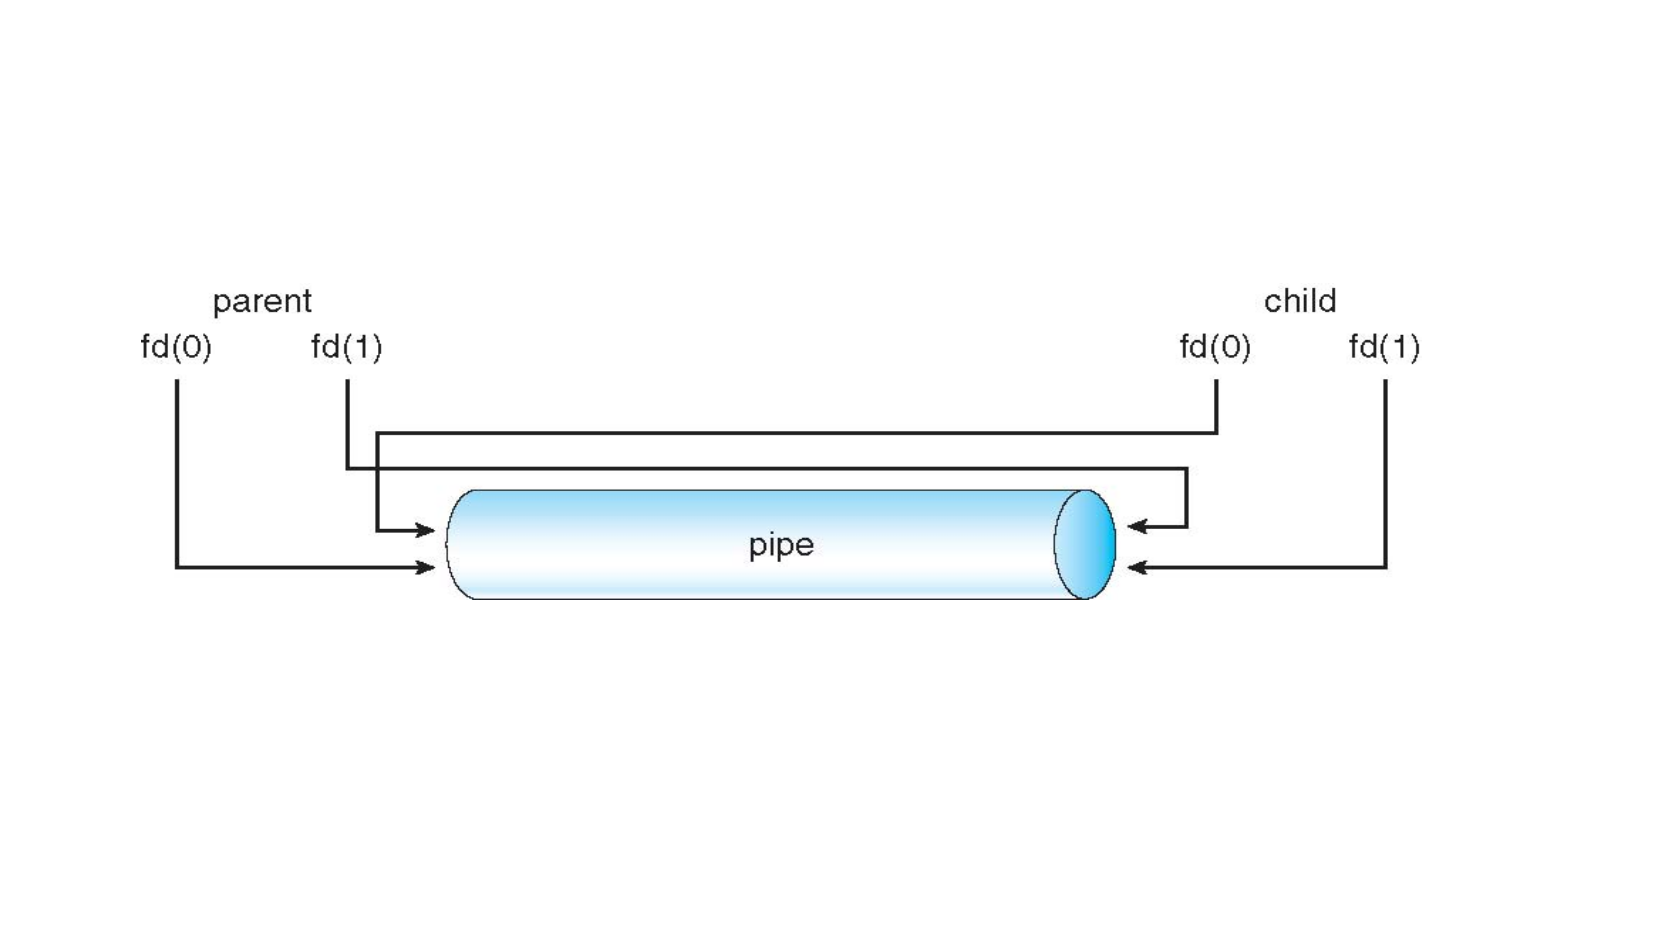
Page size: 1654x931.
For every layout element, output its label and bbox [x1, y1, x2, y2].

picture [141, 283, 1422, 600]
